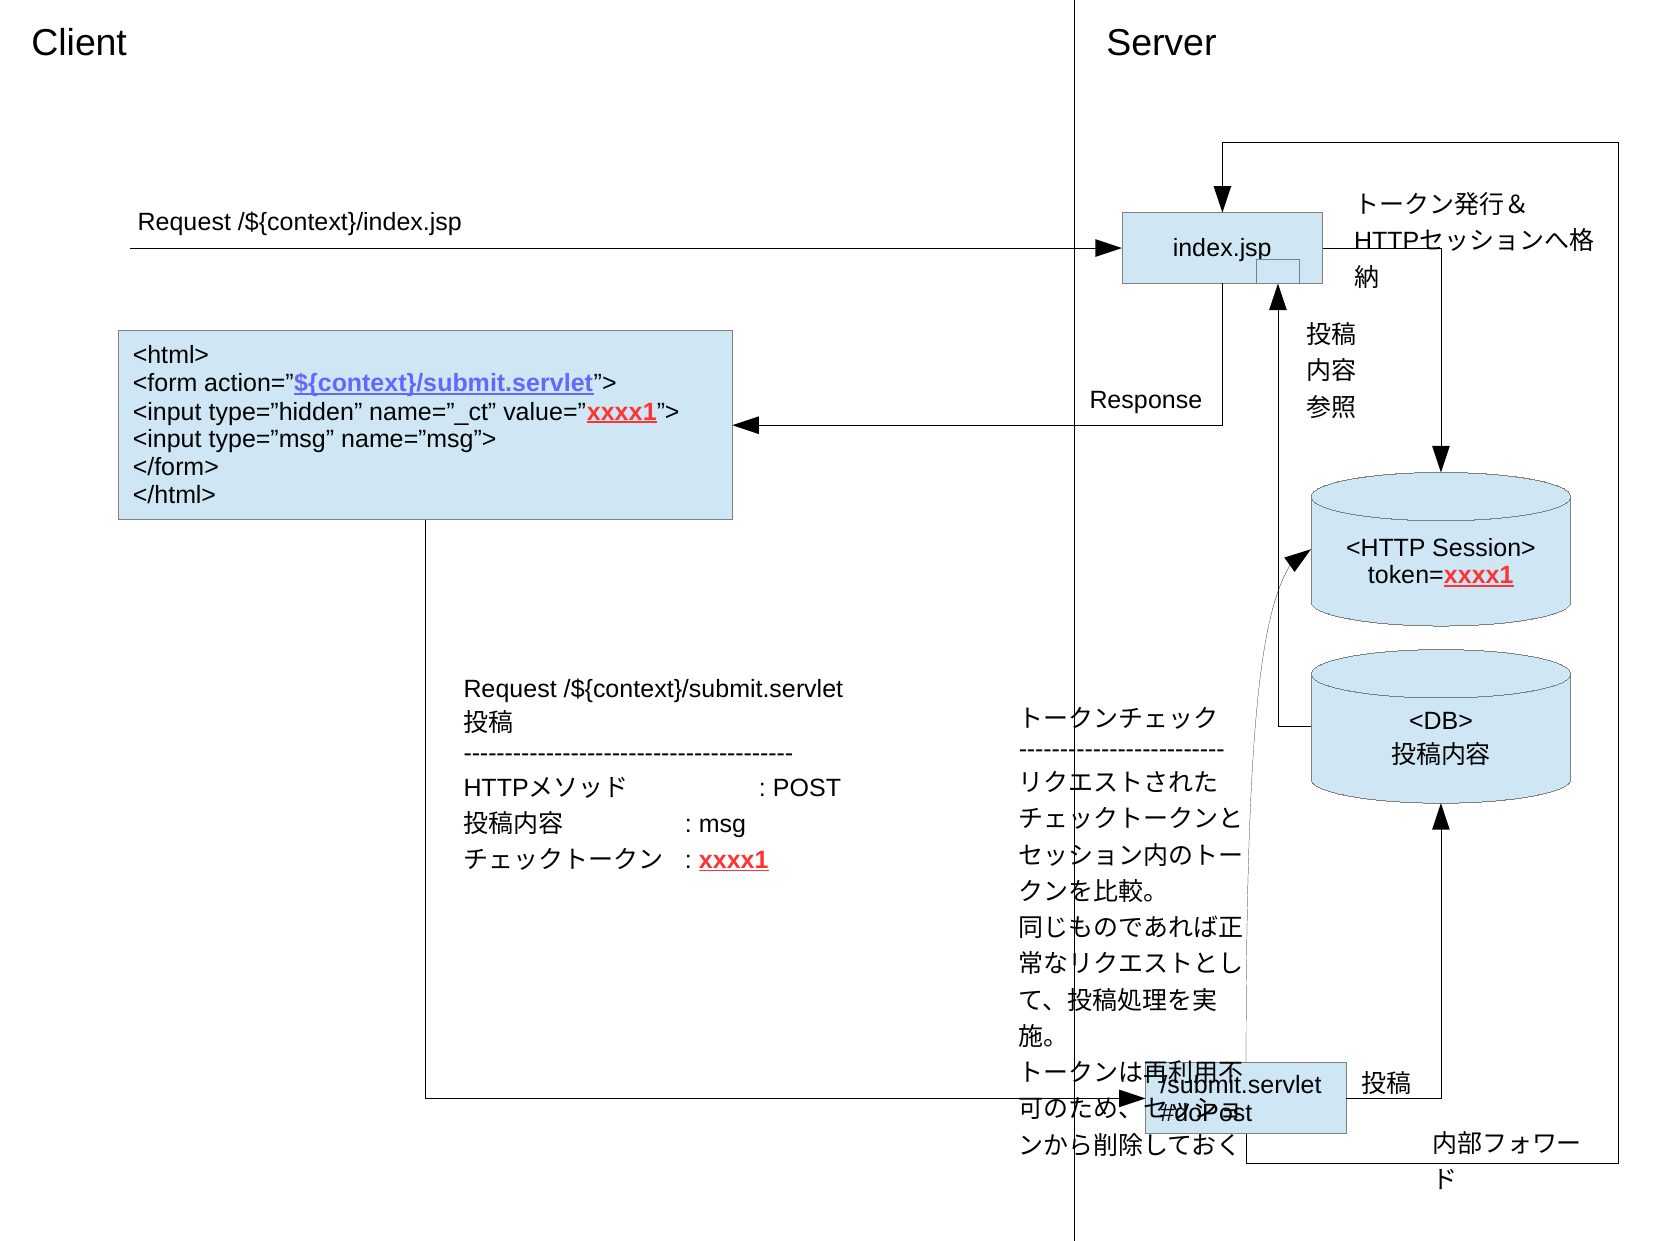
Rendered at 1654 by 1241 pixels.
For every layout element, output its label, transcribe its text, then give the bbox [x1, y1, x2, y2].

text_box index.jsp [1122, 212, 1323, 284]
text_box /submit.servlet #doPost [1145, 1062, 1346, 1134]
text_box Request /${context}/index.jsp [122, 200, 544, 300]
text_box トークンチェック ------------------------- リクエストされたチェックトークンとセッション内のトークンを比較。 同じものであれば正常なリクエストとして、投稿処理を実施。 トークンは再利用不可のため、セッションから削除しておく [1003, 690, 1264, 984]
text_box <HTTP Session> token=xxxx1 [1311, 472, 1571, 627]
text_box <DB> 投稿内容 [1311, 649, 1571, 804]
text_box Client [16, 13, 142, 95]
text_box 投稿 内容 参照 [1292, 307, 1382, 397]
text_box <html> <form action=”${context}/submit.servlet”> <input type=”hidden” name=”_ct” value=”xxxx1”> <input type=”msg” name=”msg”> </form> </html> [118, 330, 733, 520]
text_box 内部フォワード [1417, 1116, 1619, 1161]
text_box Request /${context}/submit.servlet 投稿 ---------------------------------------- HTTPメソッド : POST 投稿内容 : msg チェックトークン : xxxx1 [448, 667, 886, 904]
text_box Server [1091, 13, 1323, 71]
text_box Response [1074, 377, 1278, 461]
text_box トークン発行＆ HTTPセッションへ格納 [1339, 177, 1618, 270]
text_box [1256, 259, 1300, 284]
text_box Response [1279, 377, 1354, 461]
text_box 投稿 [1346, 1055, 1437, 1146]
